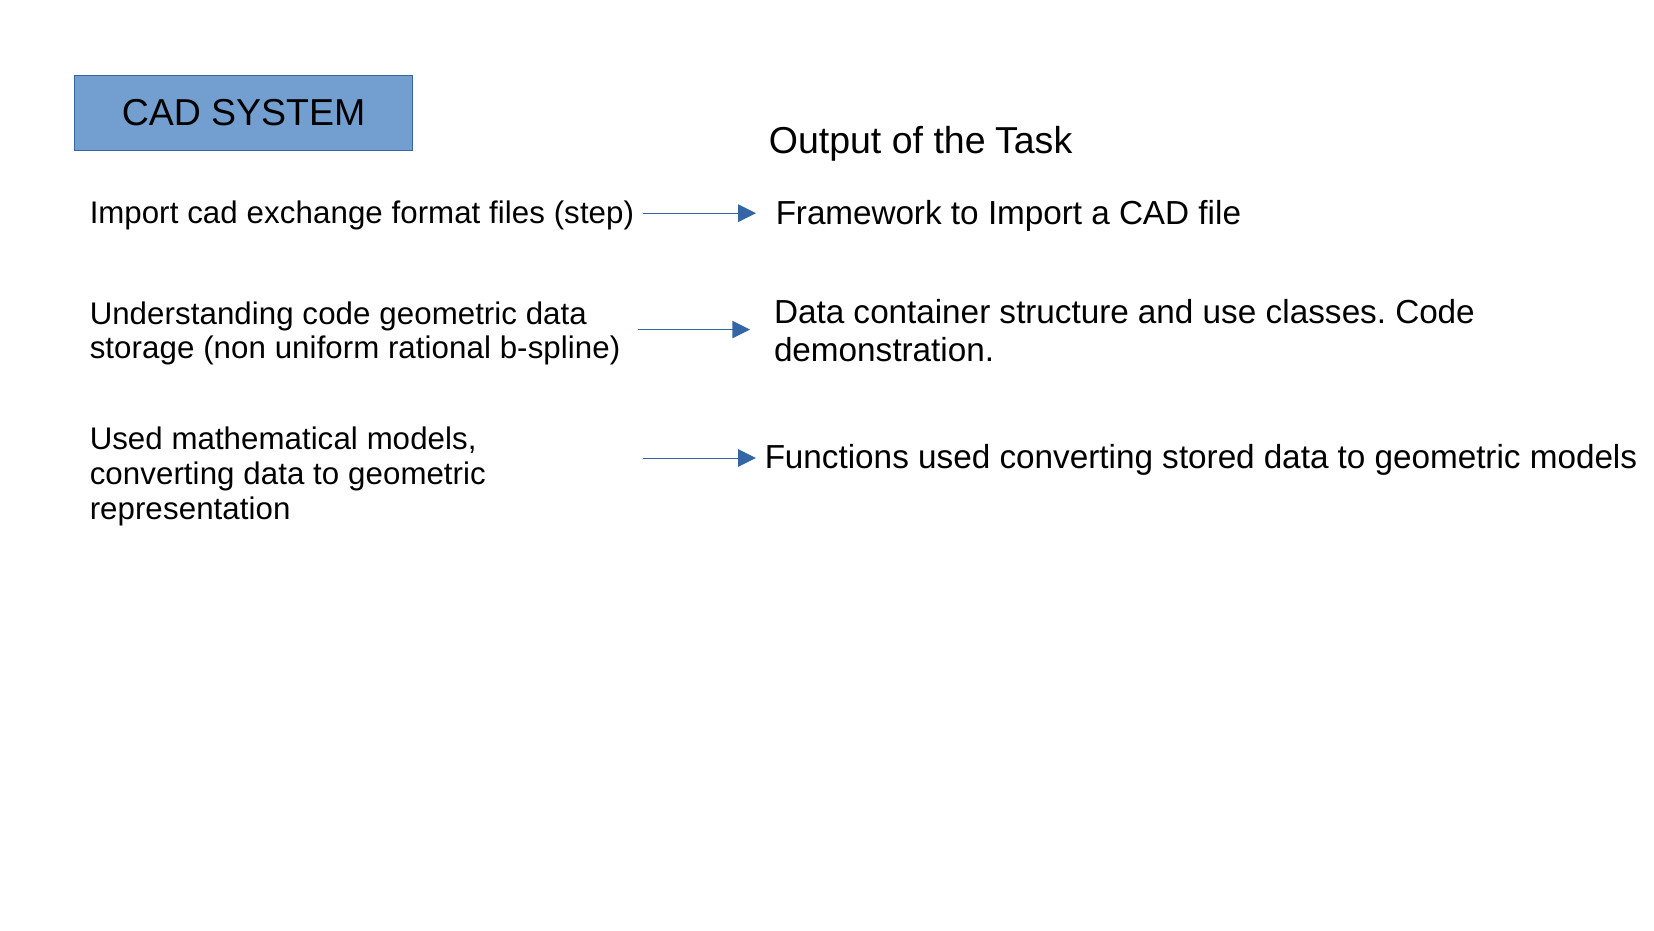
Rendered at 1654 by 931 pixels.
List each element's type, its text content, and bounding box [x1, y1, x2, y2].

text_box Output of the Task [754, 112, 1088, 170]
text_box Data container structure and use classes. Code demonstration. [759, 286, 1651, 376]
text_box CAD SYSTEM [74, 75, 413, 151]
text_box Framework to Import a CAD file [761, 187, 1266, 240]
text_box Understanding code geometric data storage (non uniform rational b-spline) [75, 288, 638, 373]
text_box Used mathematical models, converting data to geometric representation [75, 414, 644, 499]
text_box Functions used converting stored data to geometric models [750, 430, 1654, 488]
text_box Import cad exchange format files (step) [75, 187, 676, 238]
